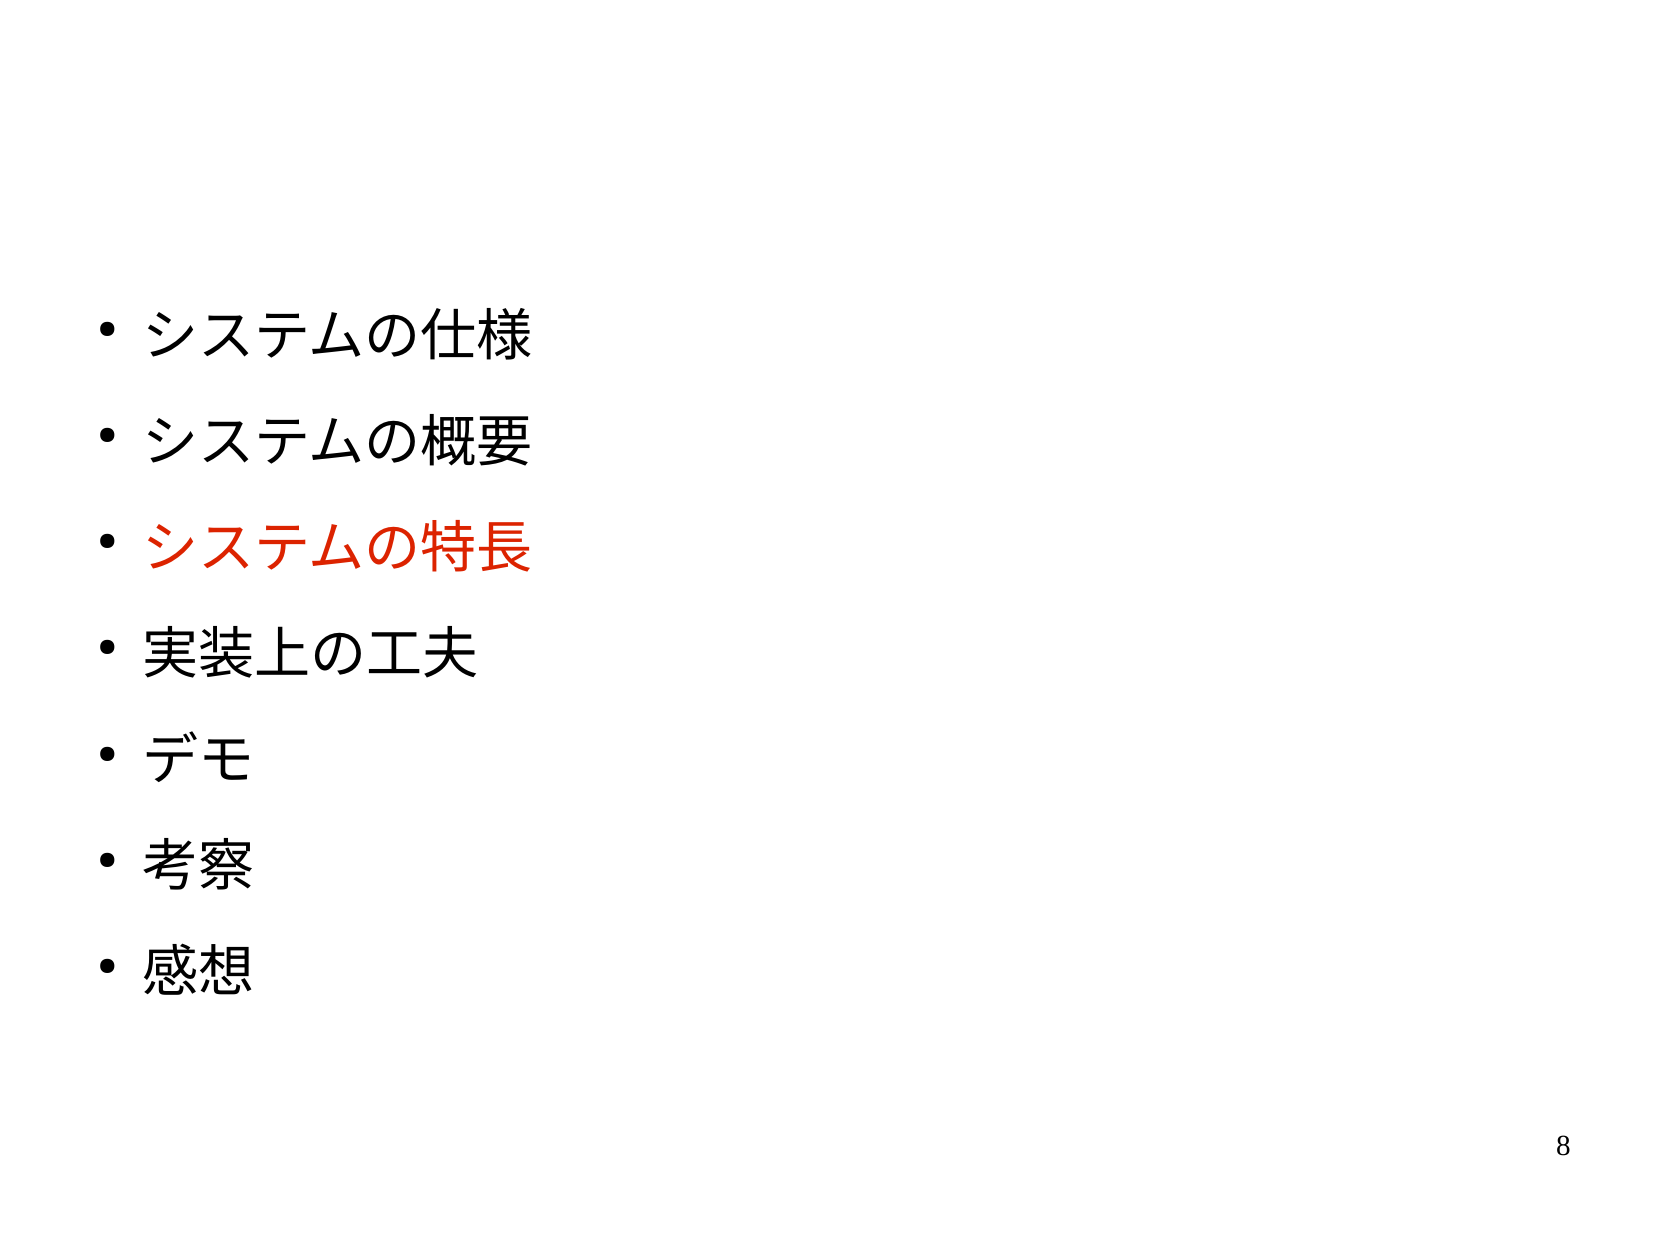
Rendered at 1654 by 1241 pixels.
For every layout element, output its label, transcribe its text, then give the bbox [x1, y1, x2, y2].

list システムの仕様 システムの概要 システムの特長 実装上の工夫 デモ 考察 感想 [82, 290, 1538, 1010]
